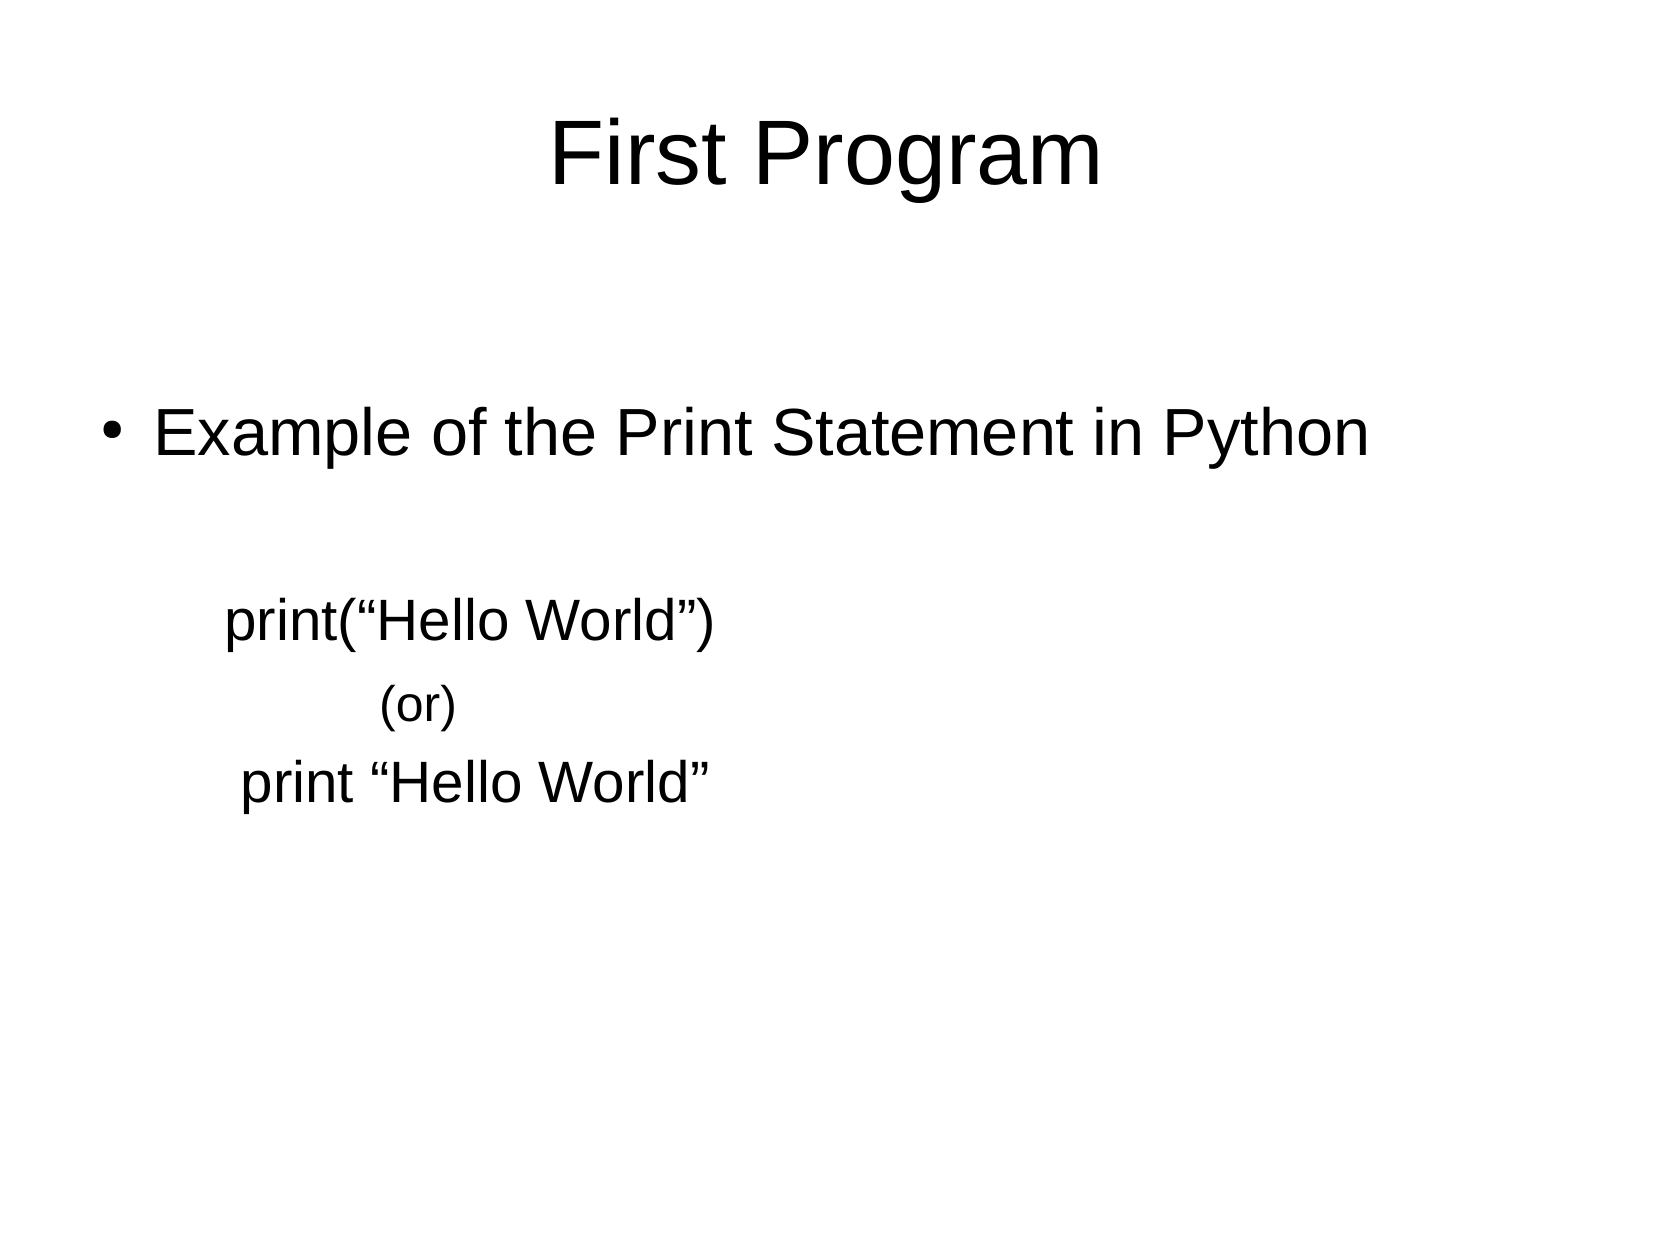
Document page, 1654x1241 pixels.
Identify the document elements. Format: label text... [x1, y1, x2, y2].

title First Program [82, 49, 1571, 257]
list Example of the Print Statement in Python print(“Hello World”) (or) print “Hello World” [82, 290, 1571, 1010]
